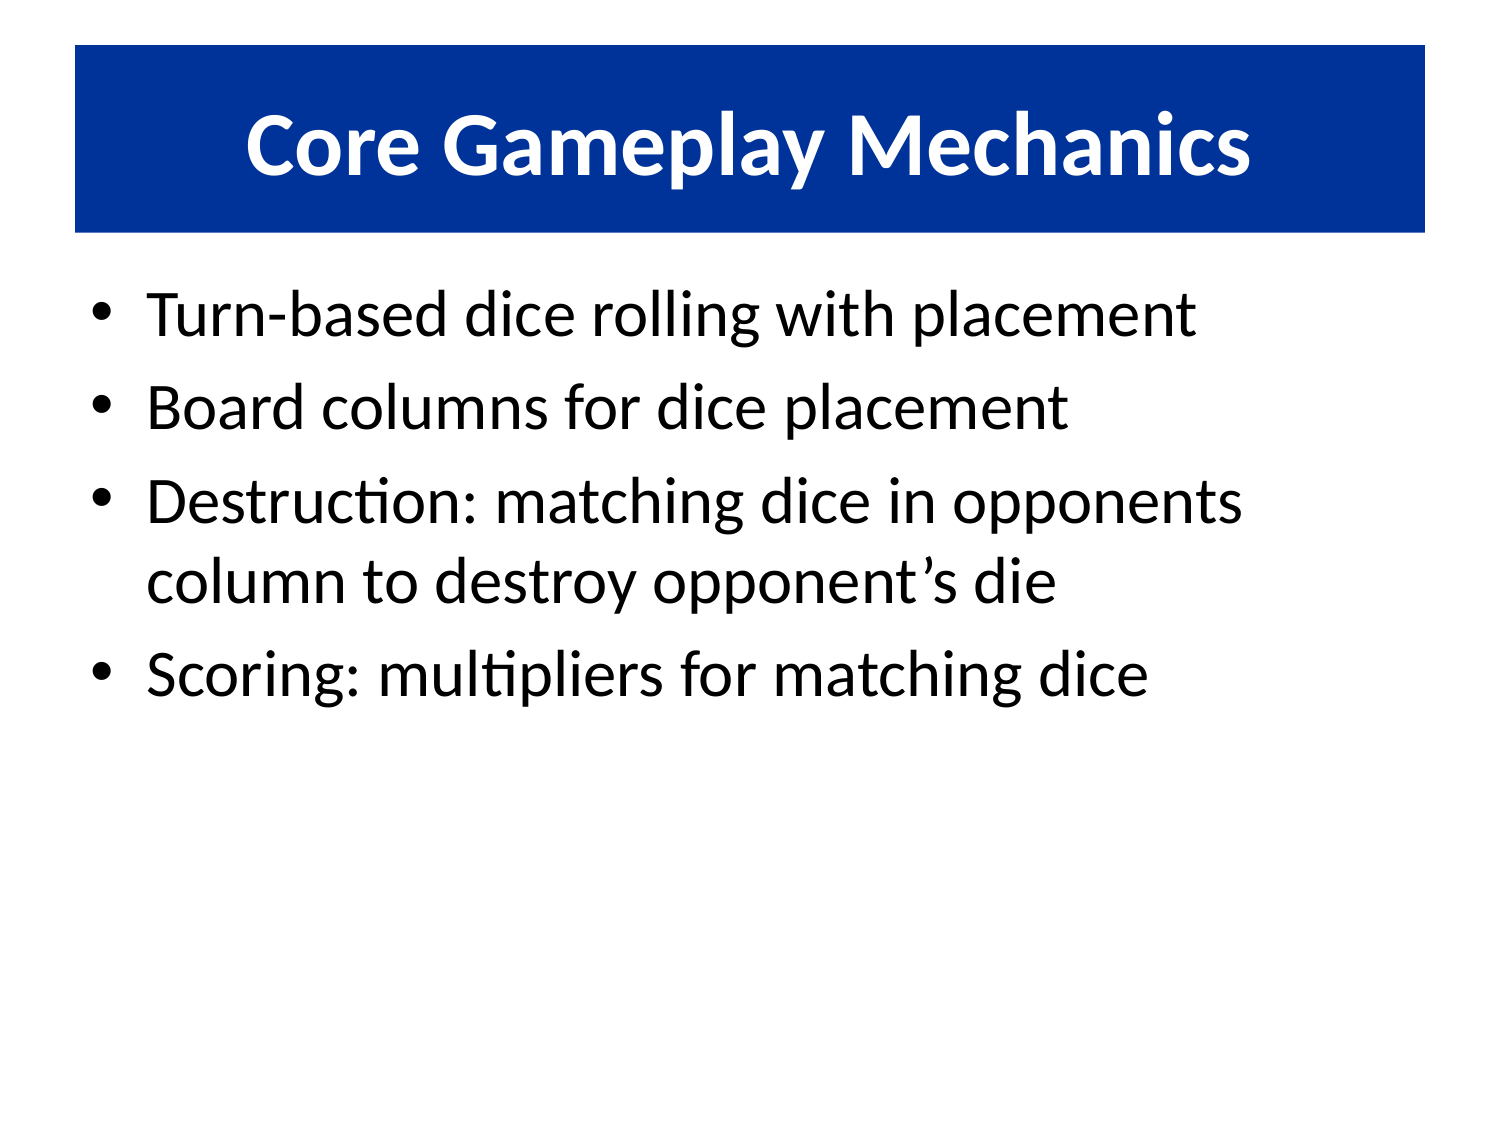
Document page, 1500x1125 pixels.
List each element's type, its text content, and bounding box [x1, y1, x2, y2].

title Core Gameplay Mechanics [75, 45, 1425, 233]
list Turn-based dice rolling with placement Board columns for dice placement Destruction: matching dice in opponents column to destroy opponent’s die Scoring: multipliers for matching dice [75, 262, 1425, 1005]
